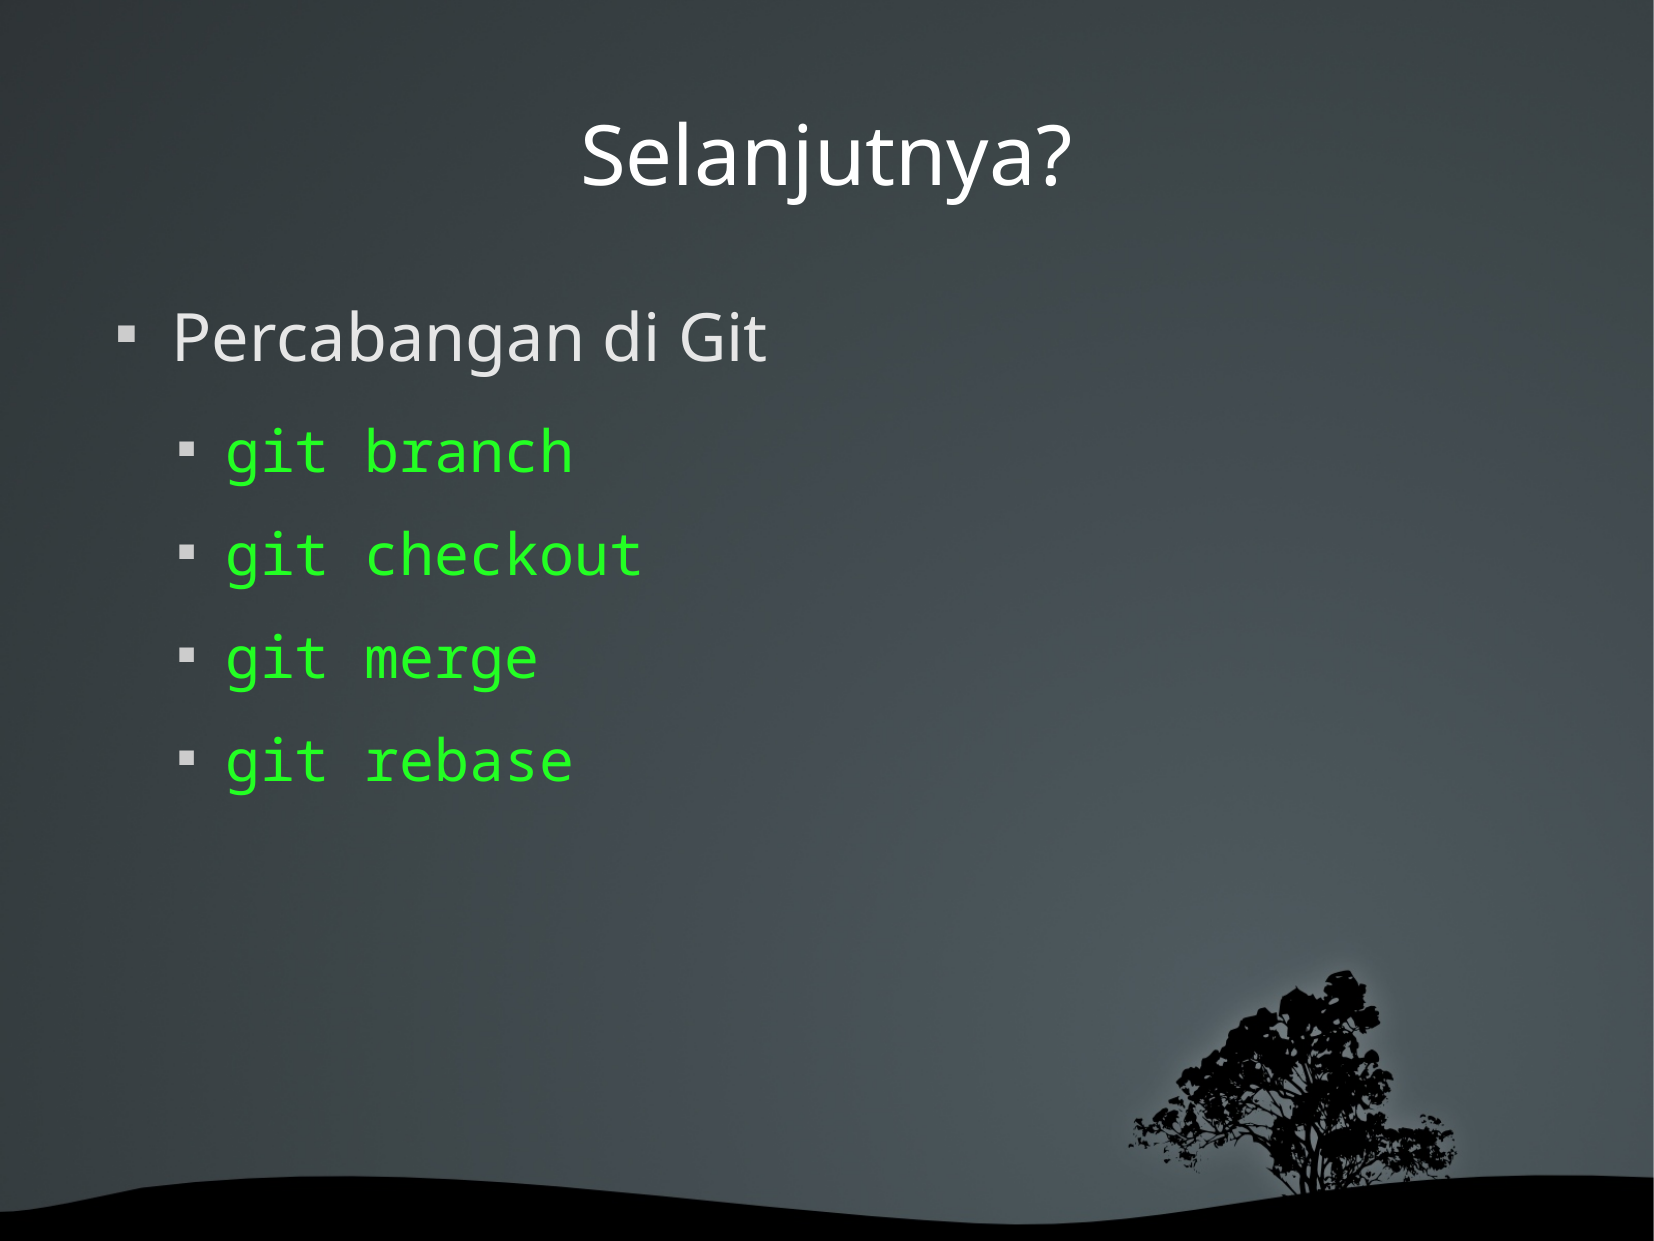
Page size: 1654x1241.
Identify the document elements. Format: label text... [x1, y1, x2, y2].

picture [0, 0, 1654, 1241]
list Percabangan di Git git branch git checkout git merge git rebase [82, 290, 1571, 1094]
title Selanjutnya? [82, 56, 1571, 250]
